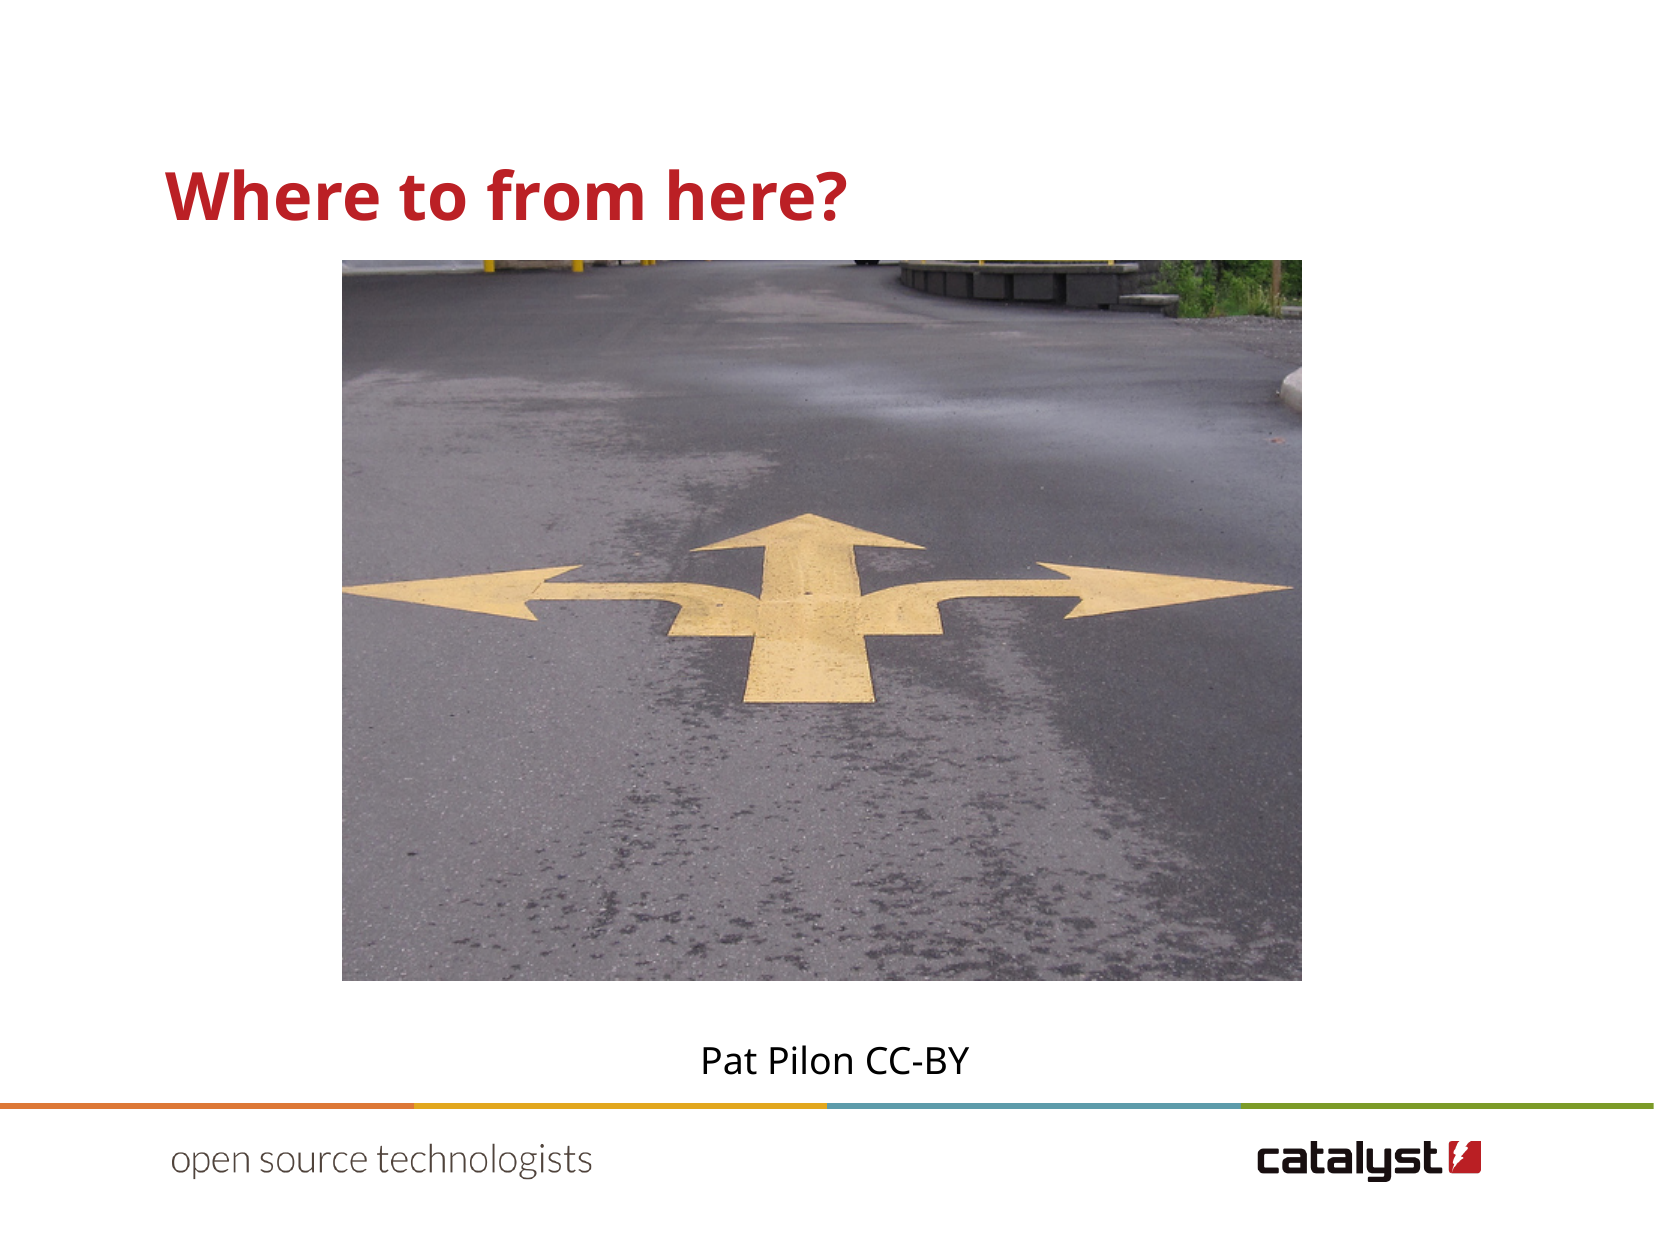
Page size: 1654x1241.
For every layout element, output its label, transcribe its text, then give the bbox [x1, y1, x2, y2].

picture [0, 1103, 1654, 1182]
picture [342, 260, 1302, 981]
title Where to from here? [165, 90, 1489, 298]
text_box Pat Pilon CC-BY [685, 1027, 981, 1088]
